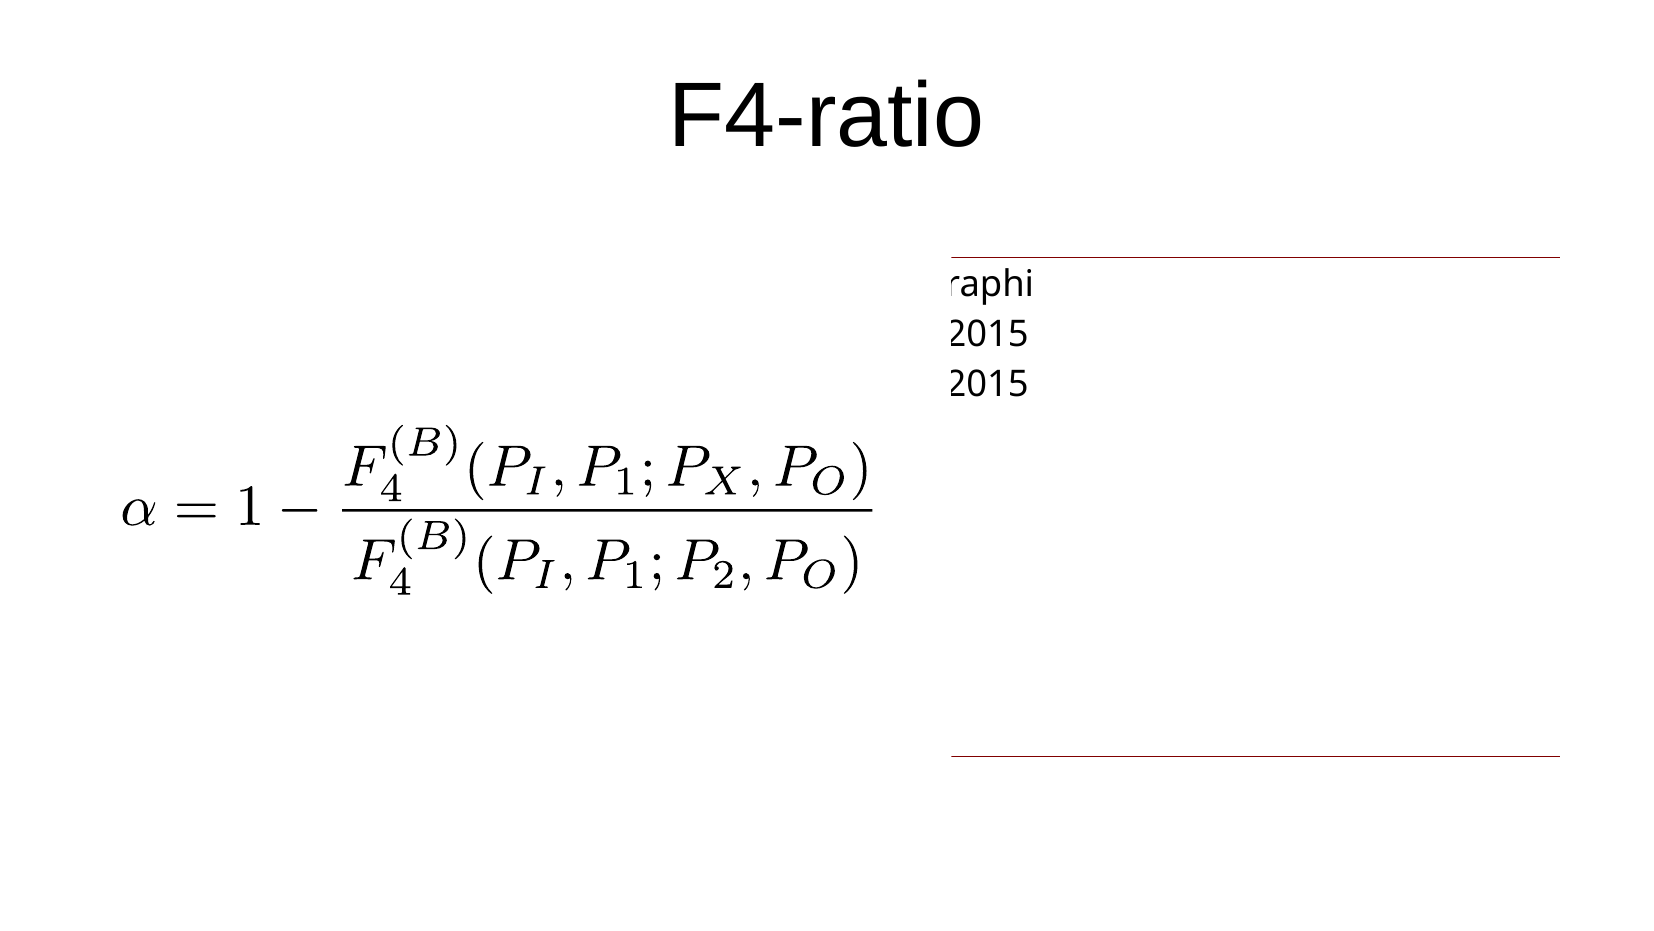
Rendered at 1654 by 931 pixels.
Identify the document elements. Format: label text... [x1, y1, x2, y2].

picture [951, 255, 1561, 757]
title F4-ratio [82, 37, 1571, 193]
text_box [122, 424, 873, 595]
